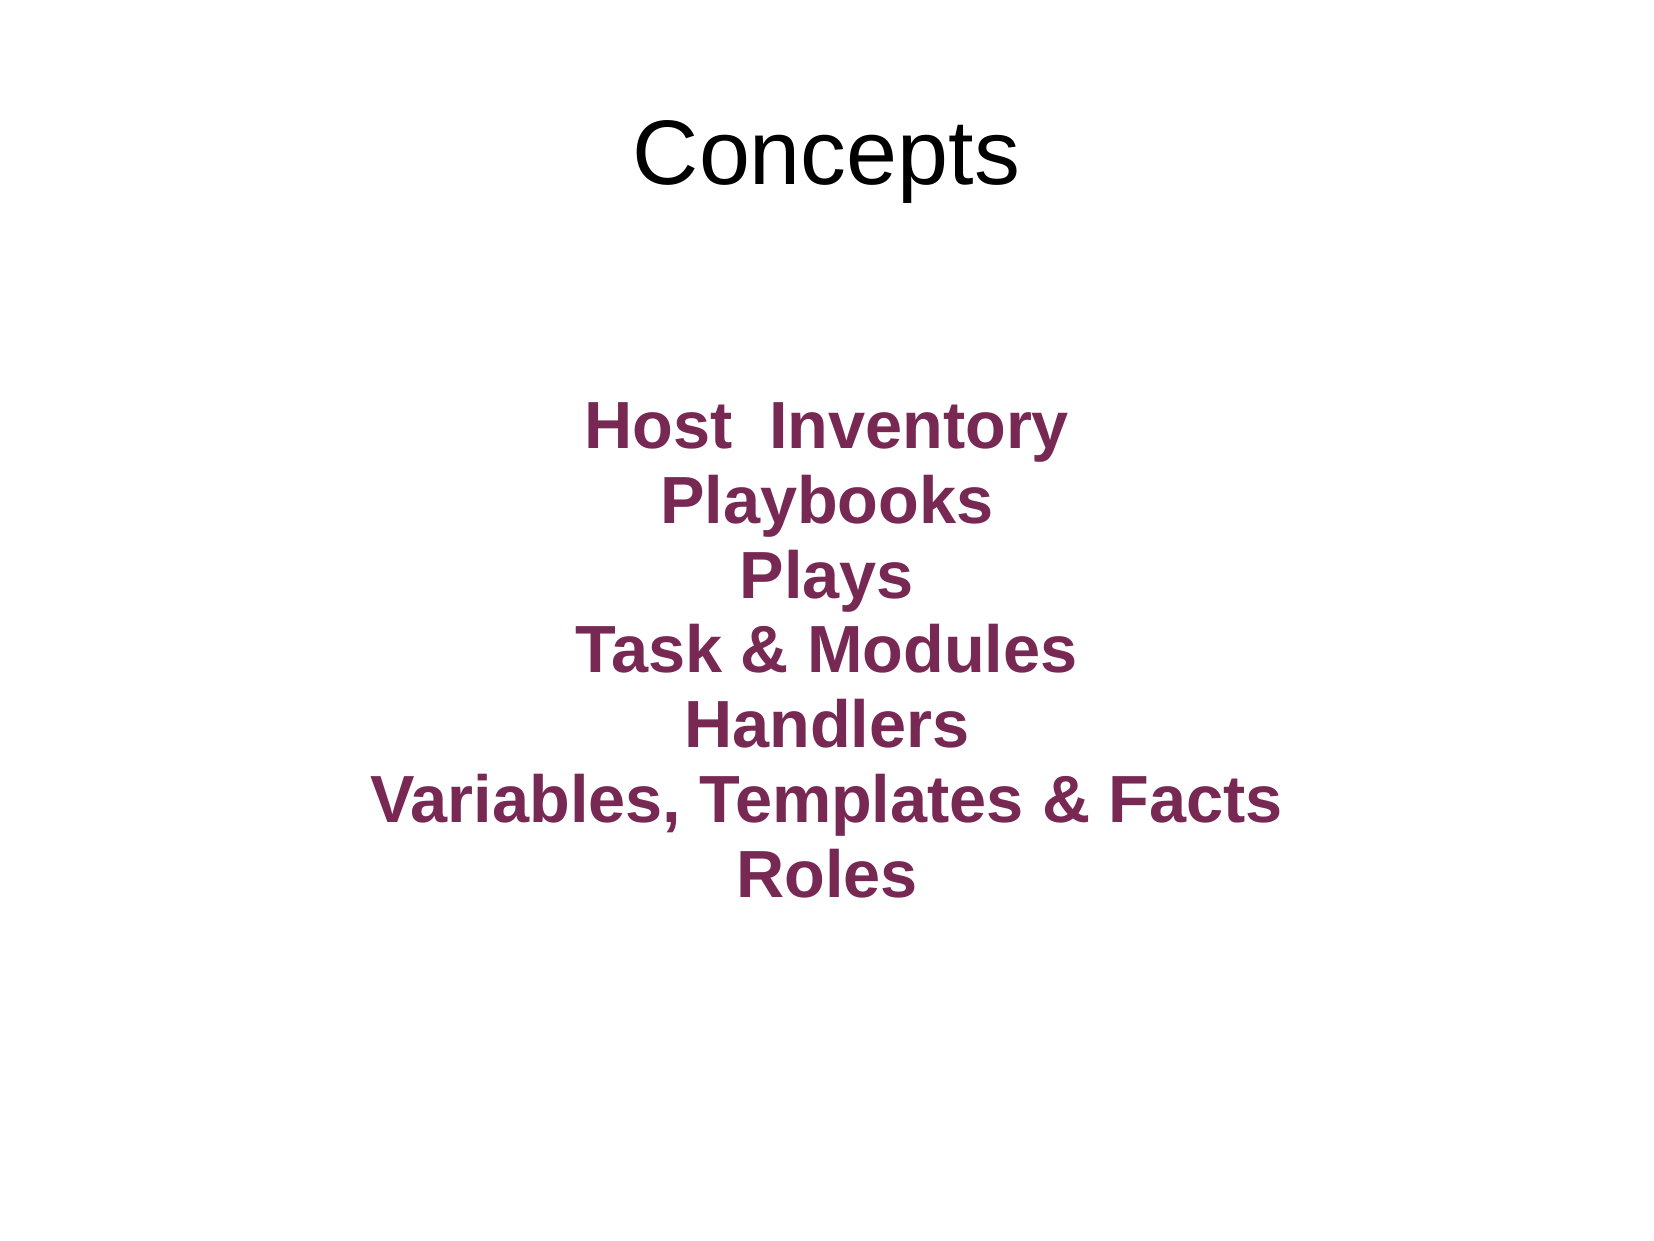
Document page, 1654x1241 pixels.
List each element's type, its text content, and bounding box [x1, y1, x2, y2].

title Concepts [82, 49, 1571, 257]
subtitle Host Inventory Playbooks Plays Task & Modules Handlers Variables, Templates & Facts Roles [82, 290, 1571, 1010]
